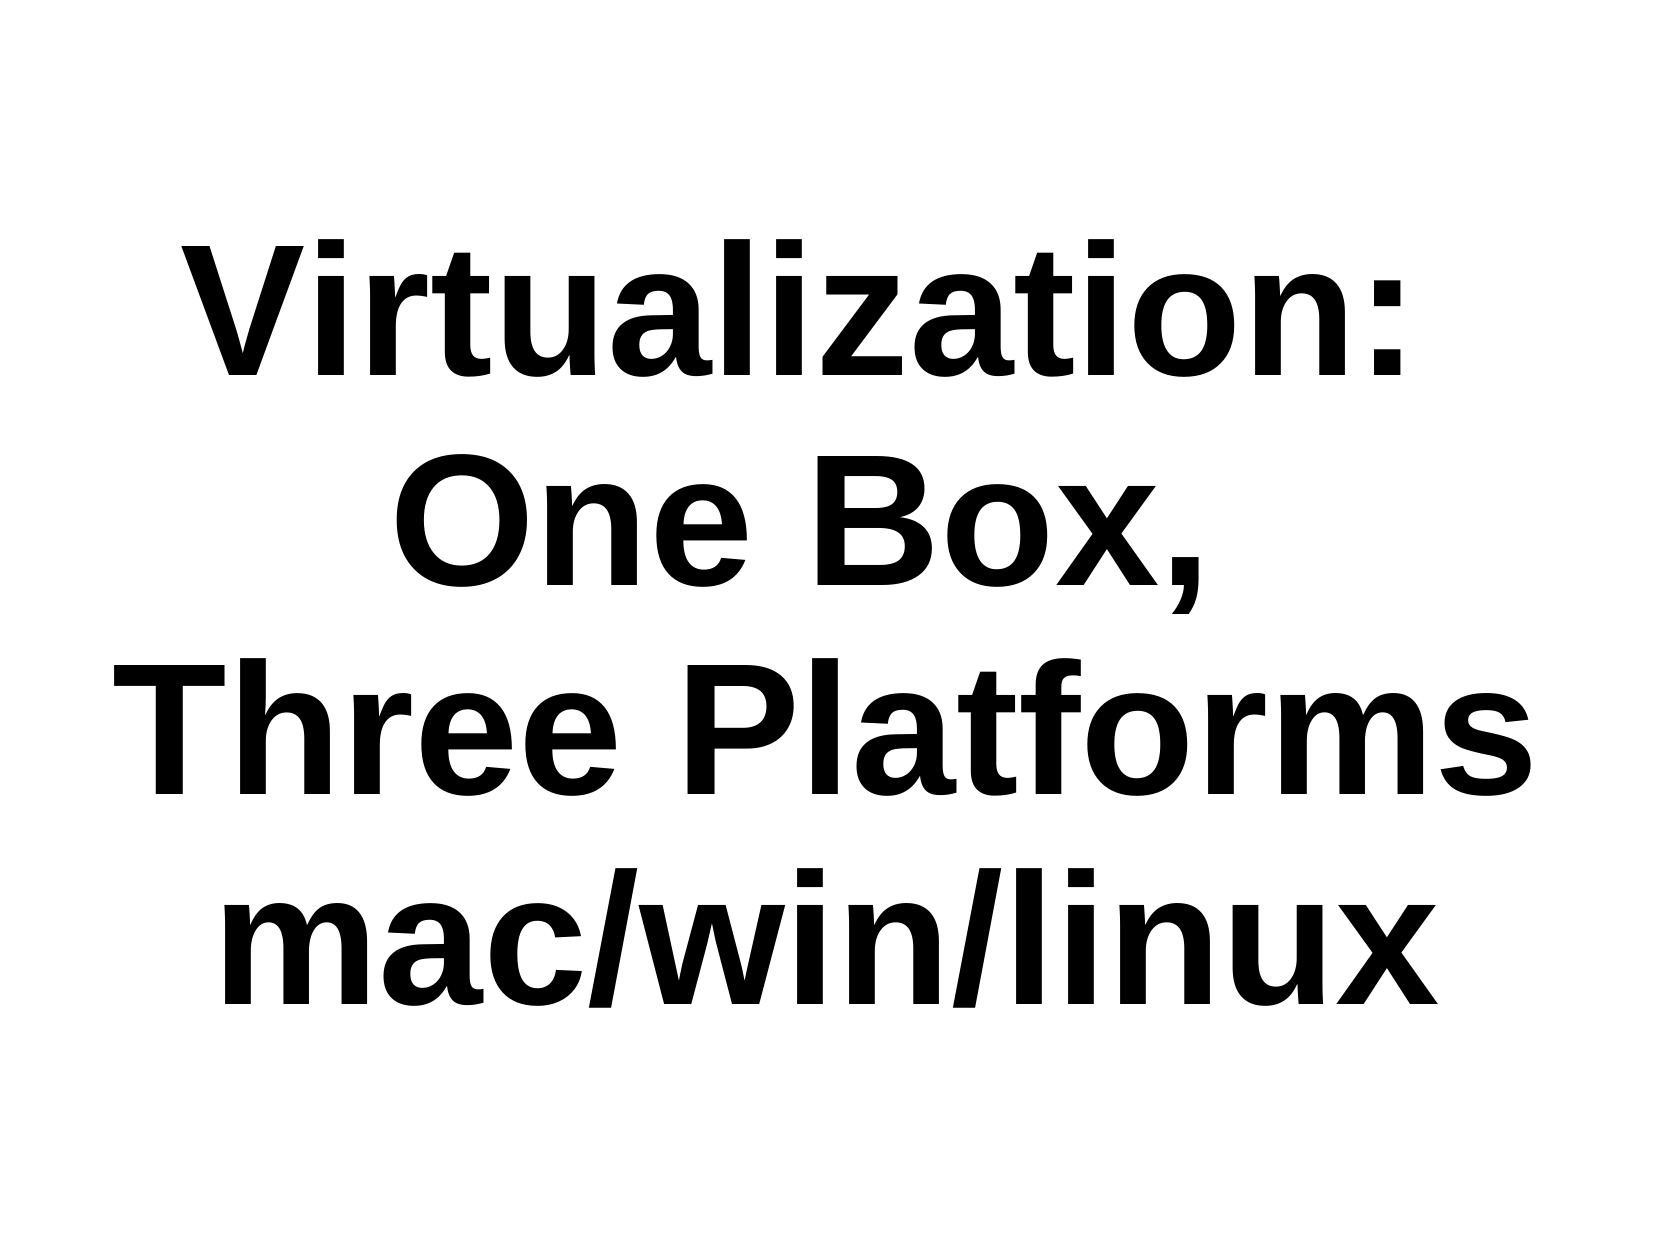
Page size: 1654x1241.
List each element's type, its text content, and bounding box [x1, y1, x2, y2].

title Virtualization: One Box, Three Platforms mac/win/linux [82, 49, 1571, 1201]
